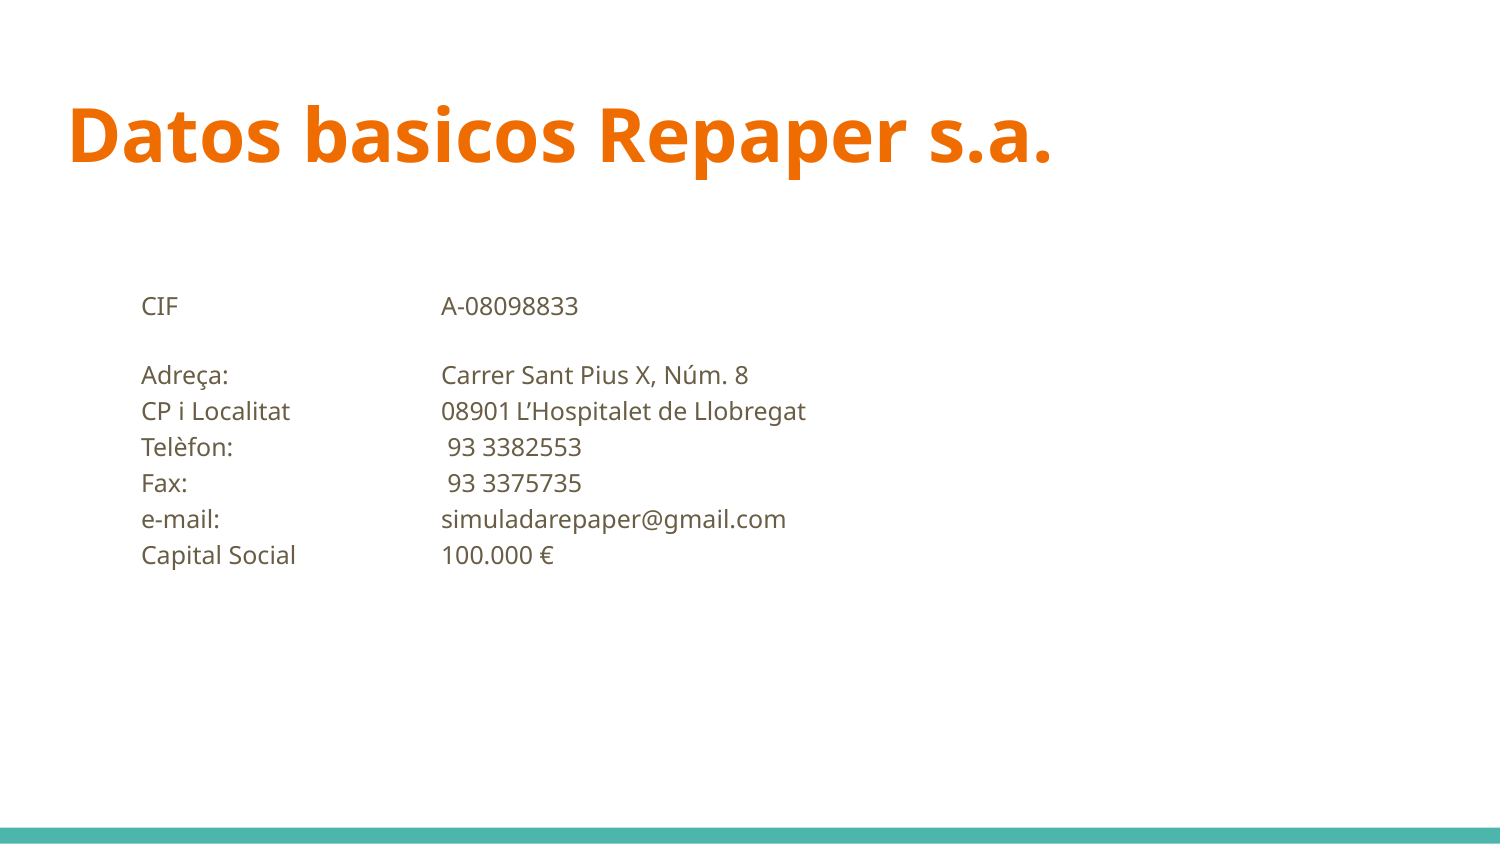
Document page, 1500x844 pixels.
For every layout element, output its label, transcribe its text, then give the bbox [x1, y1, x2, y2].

list CIF A-08098833 Adreça: Carrer Sant Pius X, Núm. 8 CP i Localitat 08901 L’Hospitalet de Llobregat Telèfon: 93 3382553 Fax: 93 3375735 e-mail: simuladarepaper@gmail.com Capital Social 100.000 € [51, 207, 1449, 750]
title Datos basicos Repaper s.a. [51, 72, 1449, 189]
